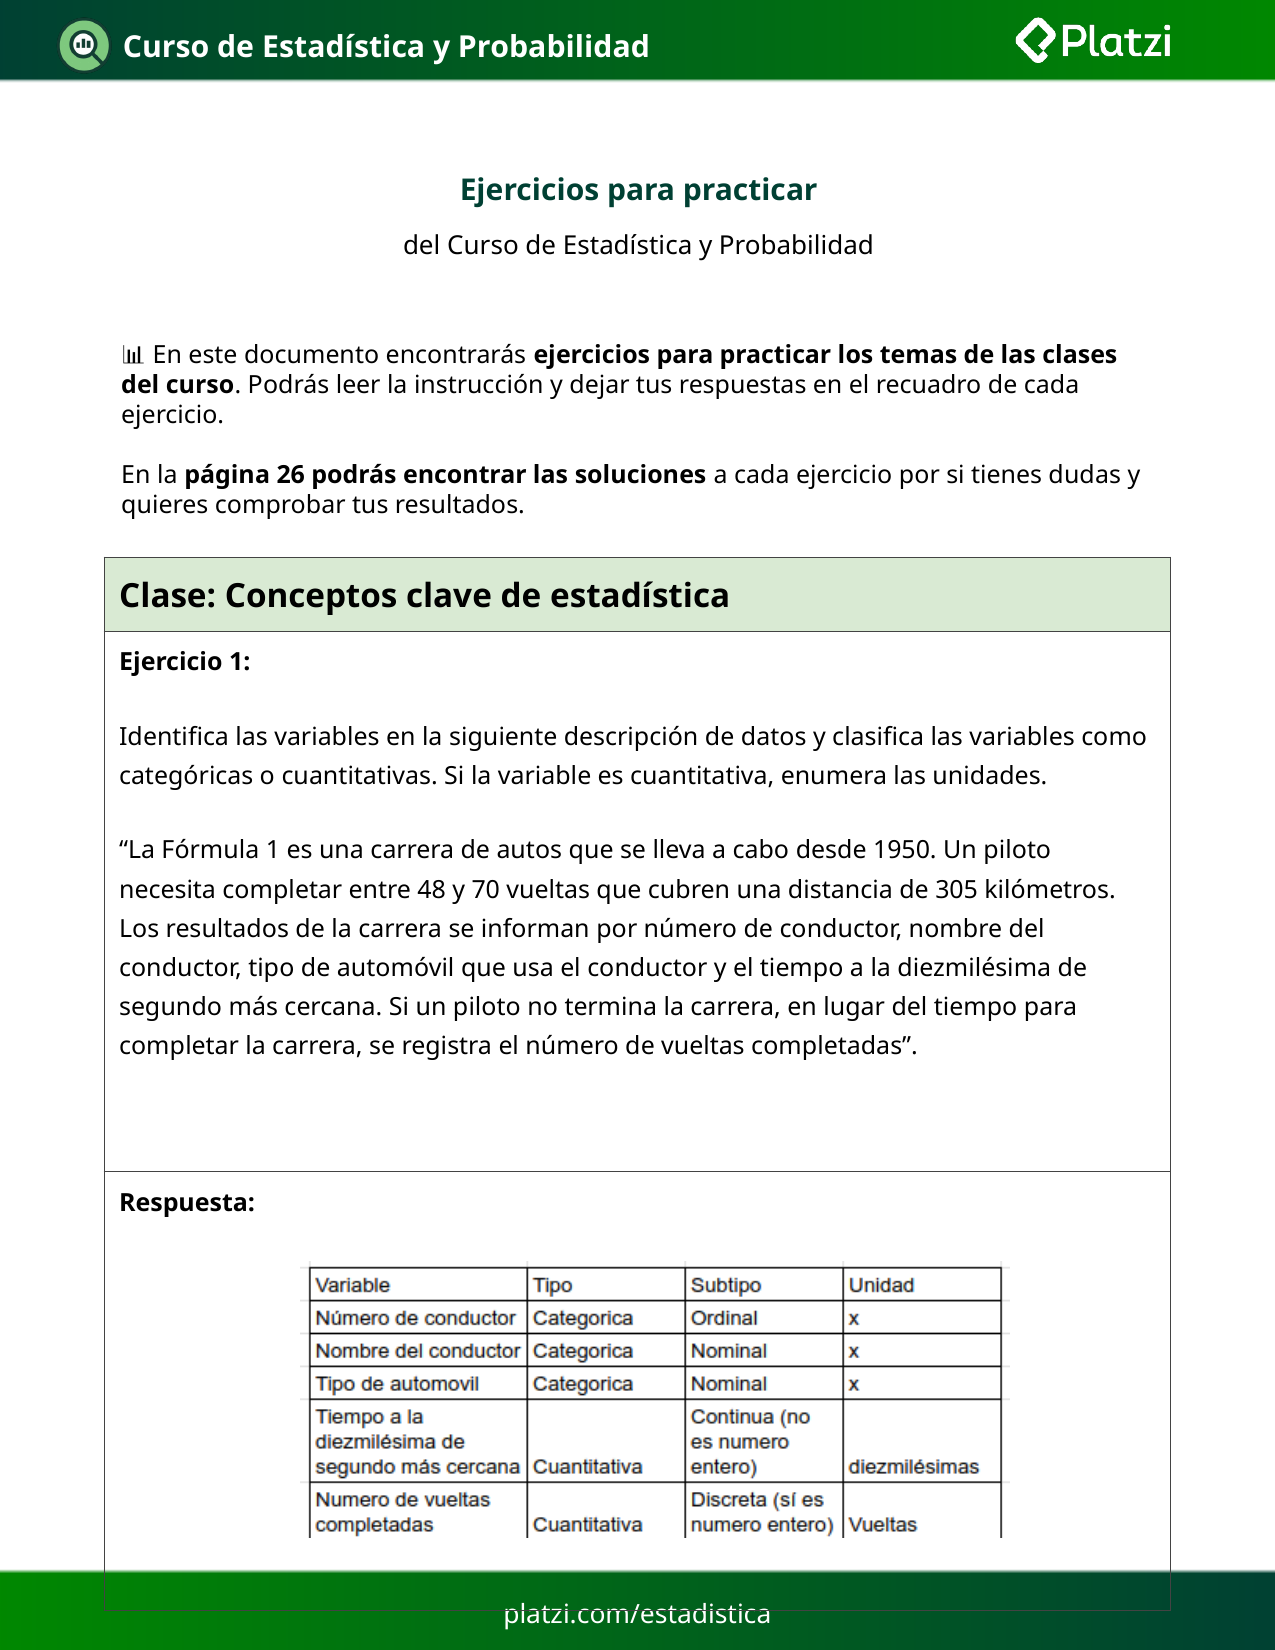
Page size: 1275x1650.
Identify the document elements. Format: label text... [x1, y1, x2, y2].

table_cell Respuesta: [105, 1172, 1170, 1610]
text_box 📊 En este documento encontrarás ejercicios para practicar los temas de las clases del curso. Podrás leer la instrucción y dejar tus respuestas en el recuadro de cada ejercicio. En la página 26 podrás encontrar las soluciones a cada ejercicio por si tienes dudas y quieres comprobar tus resultados. [106, 323, 1173, 534]
table_cell Ejercicio 1: Identifica las variables en la siguiente descripción de datos y clasifica las variables como categóricas o cuantitativas. Si la variable es cuantitativa, enumera las unidades. “La Fórmula 1 es una carrera de autos que se lleva a cabo desde 1950. Un piloto necesita completar entre 48 y 70 vueltas que cubren una distancia de 305 kilómetros. Los resultados de la carrera se informan por número de conductor, nombre del conductor, tipo de automóvil que usa el conductor y el tiempo a la diezmilésima de segundo más cercana. Si un piloto no termina la carrera, en lugar del tiempo para completar la carrera, se registra el número de vueltas completadas”. [105, 632, 1170, 1171]
subtitle platzi.com/estadistica [200, 1611, 1075, 1650]
subtitle del Curso de Estadística y Probabilidad [101, 202, 1176, 281]
table_header Clase: Conceptos clave de estadística [105, 558, 1170, 631]
picture [0, 0, 1275, 1650]
title Curso de Estadística y Probabilidad [101, 6, 976, 86]
title Ejercicios para practicar [101, 148, 1176, 202]
picture [300, 1261, 1010, 1538]
